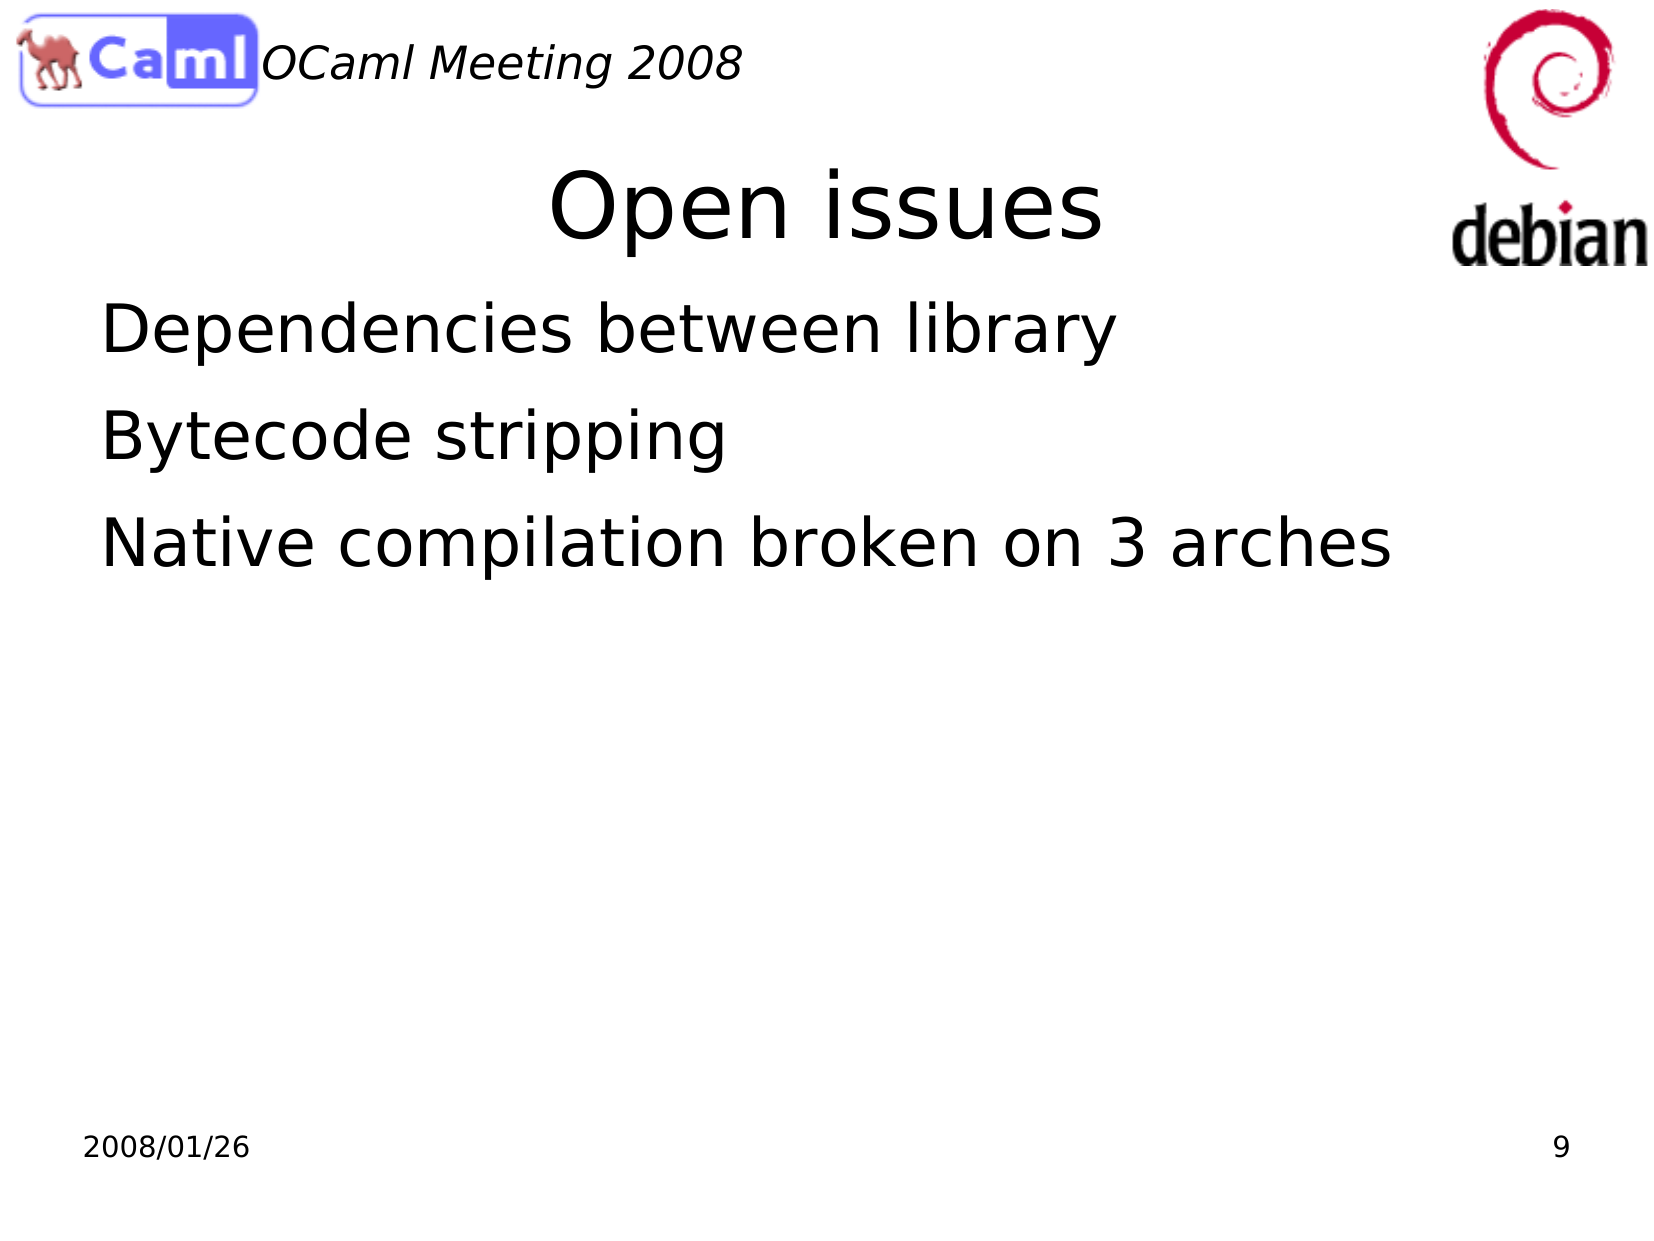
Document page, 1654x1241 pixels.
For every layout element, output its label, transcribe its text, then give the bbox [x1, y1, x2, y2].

picture [1445, 9, 1654, 266]
list Dependencies between library Bytecode stripping Native compilation broken on 3 arches [82, 290, 1571, 1109]
title Open issues [82, 118, 1571, 290]
picture [13, 3, 266, 119]
